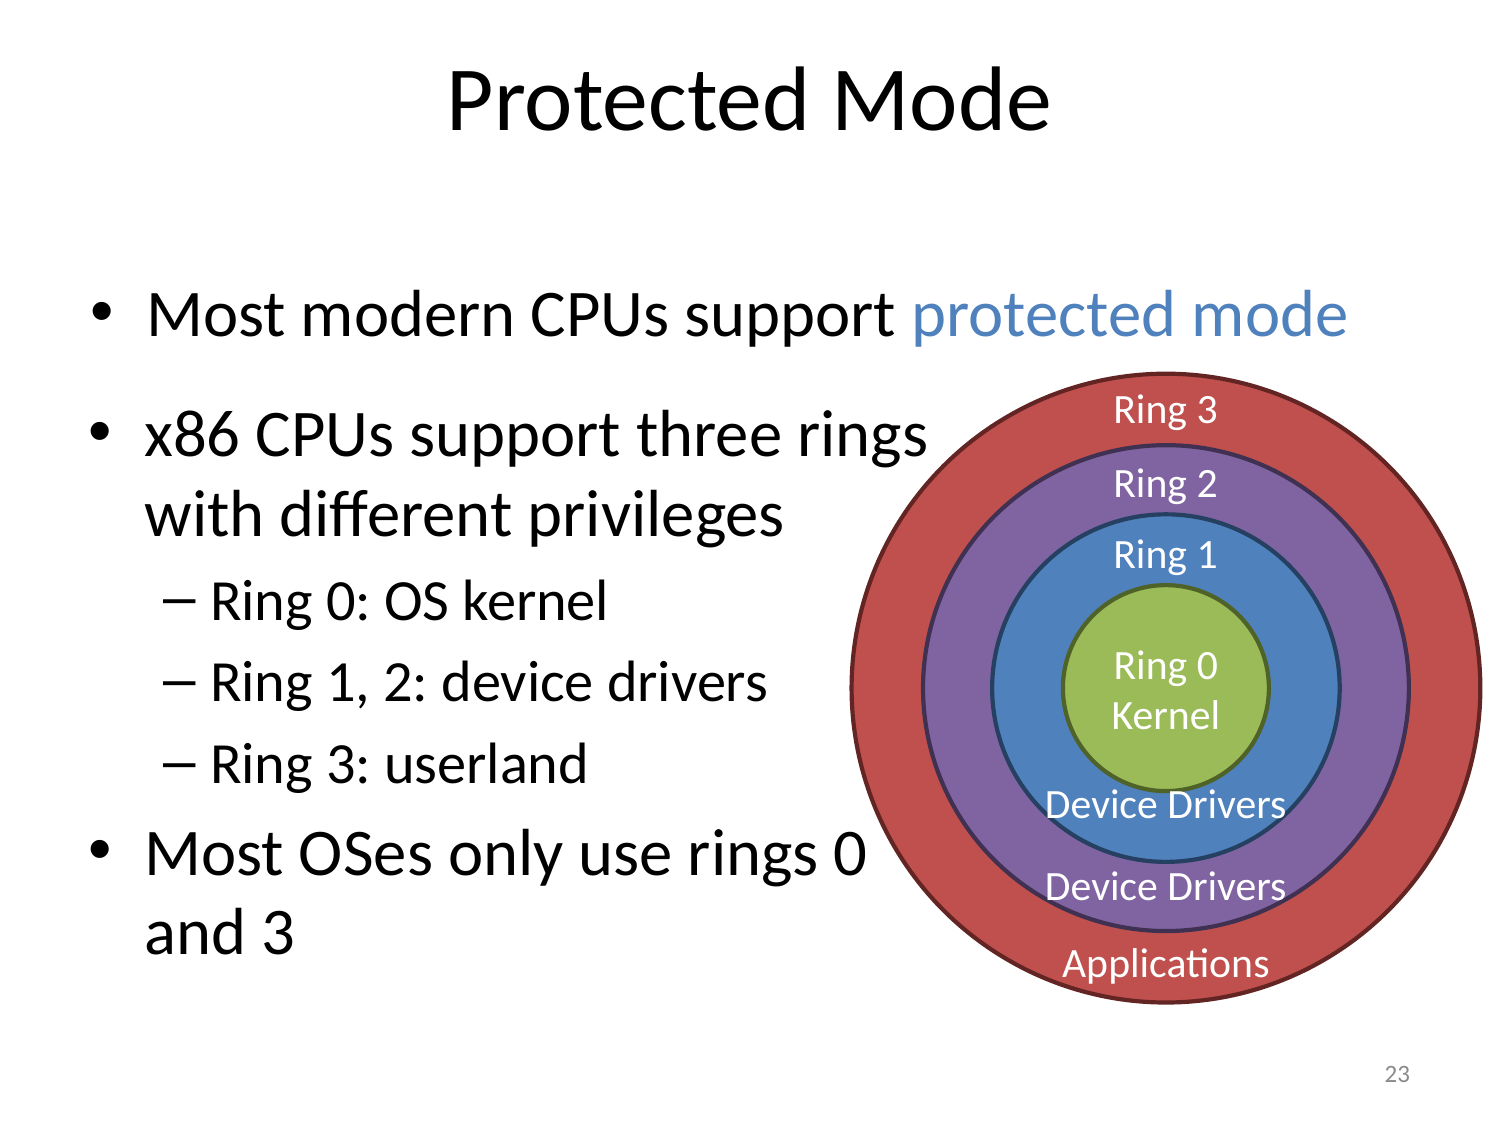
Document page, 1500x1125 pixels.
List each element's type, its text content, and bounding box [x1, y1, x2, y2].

text_box Ring 0 Kernel [1062, 585, 1269, 769]
text_box Ring 3 [1098, 374, 1234, 440]
text_box [987, 381, 1481, 980]
text_box <number> [1074, 1042, 1425, 1103]
text_box [1093, 994, 1239, 1003]
text_box Applications [1047, 928, 1285, 994]
title Protected Mode [75, 0, 1425, 188]
text_box Device Drivers [1030, 769, 1302, 835]
text_box Ring 1 [1098, 519, 1234, 585]
text_box x86 CPUs support three rings with different privileges Ring 0: OS kernel Ring 1, 2: device drivers Ring 3: userland Most OSes only use rings 0 and 3 [73, 382, 987, 1003]
list Most modern CPUs support protected mode [75, 262, 1425, 378]
text_box Ring 2 [1098, 448, 1234, 514]
text_box Device Drivers [1030, 851, 1302, 917]
